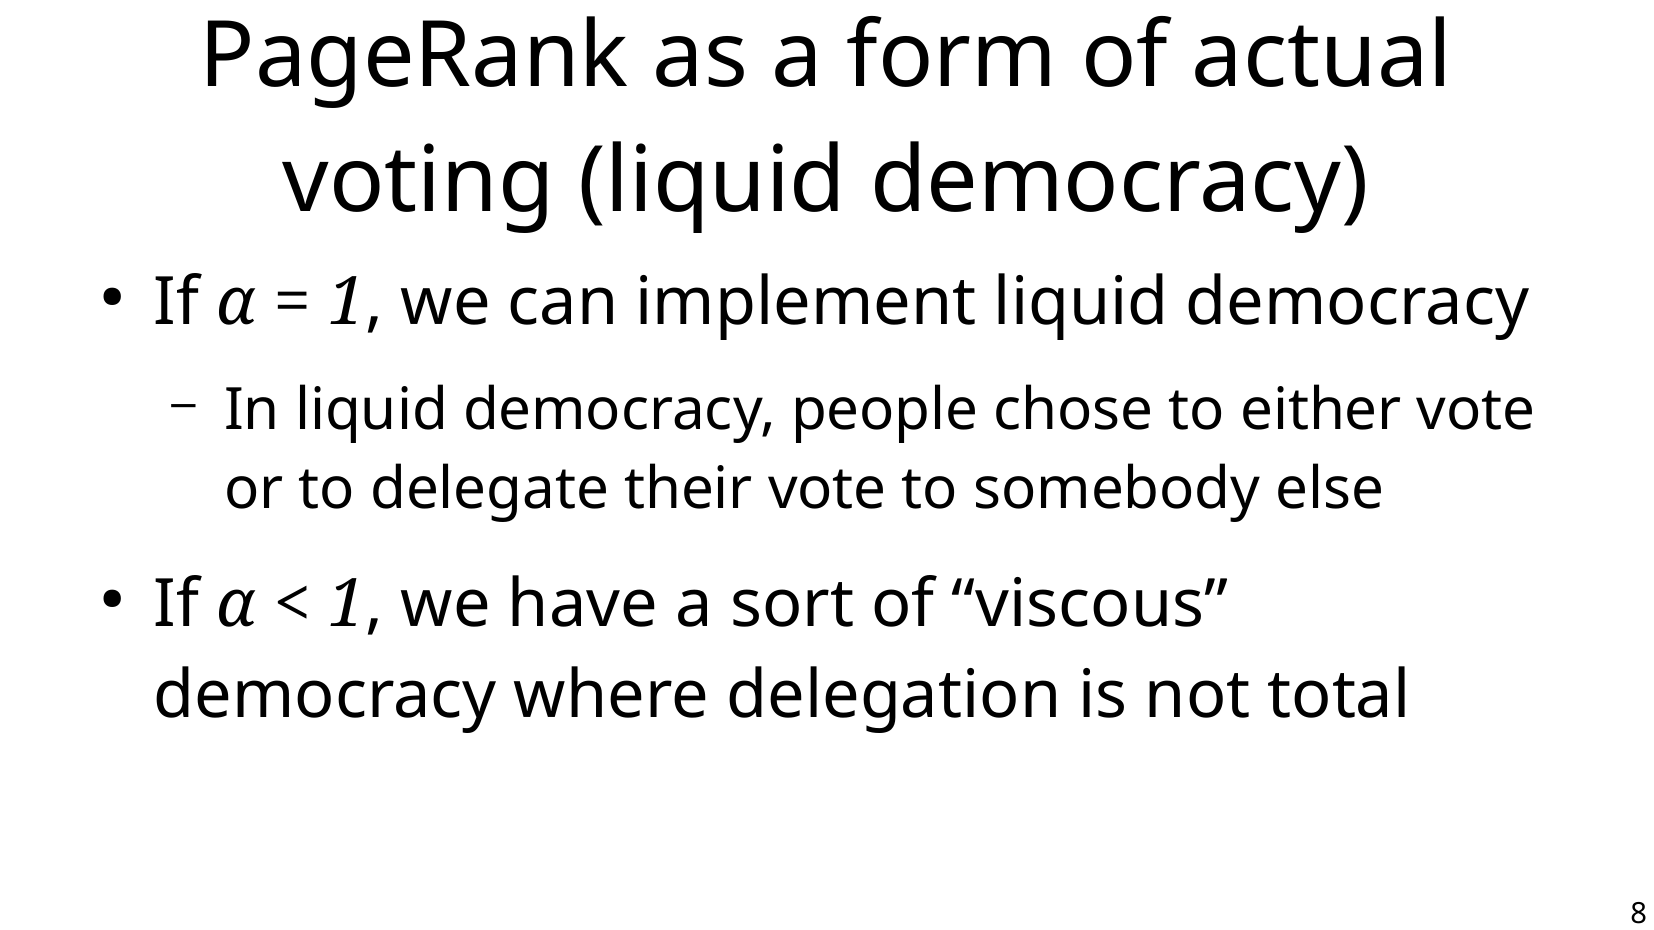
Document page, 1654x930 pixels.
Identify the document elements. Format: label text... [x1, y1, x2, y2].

title PageRank as a form of actual voting (liquid democracy) [82, 1, 1571, 225]
list If α = 1, we can implement liquid democracy In liquid democracy, people chose to either vote or to delegate their vote to somebody else If α < 1, we have a sort of “viscous” democracy where delegation is not total [82, 252, 1571, 793]
